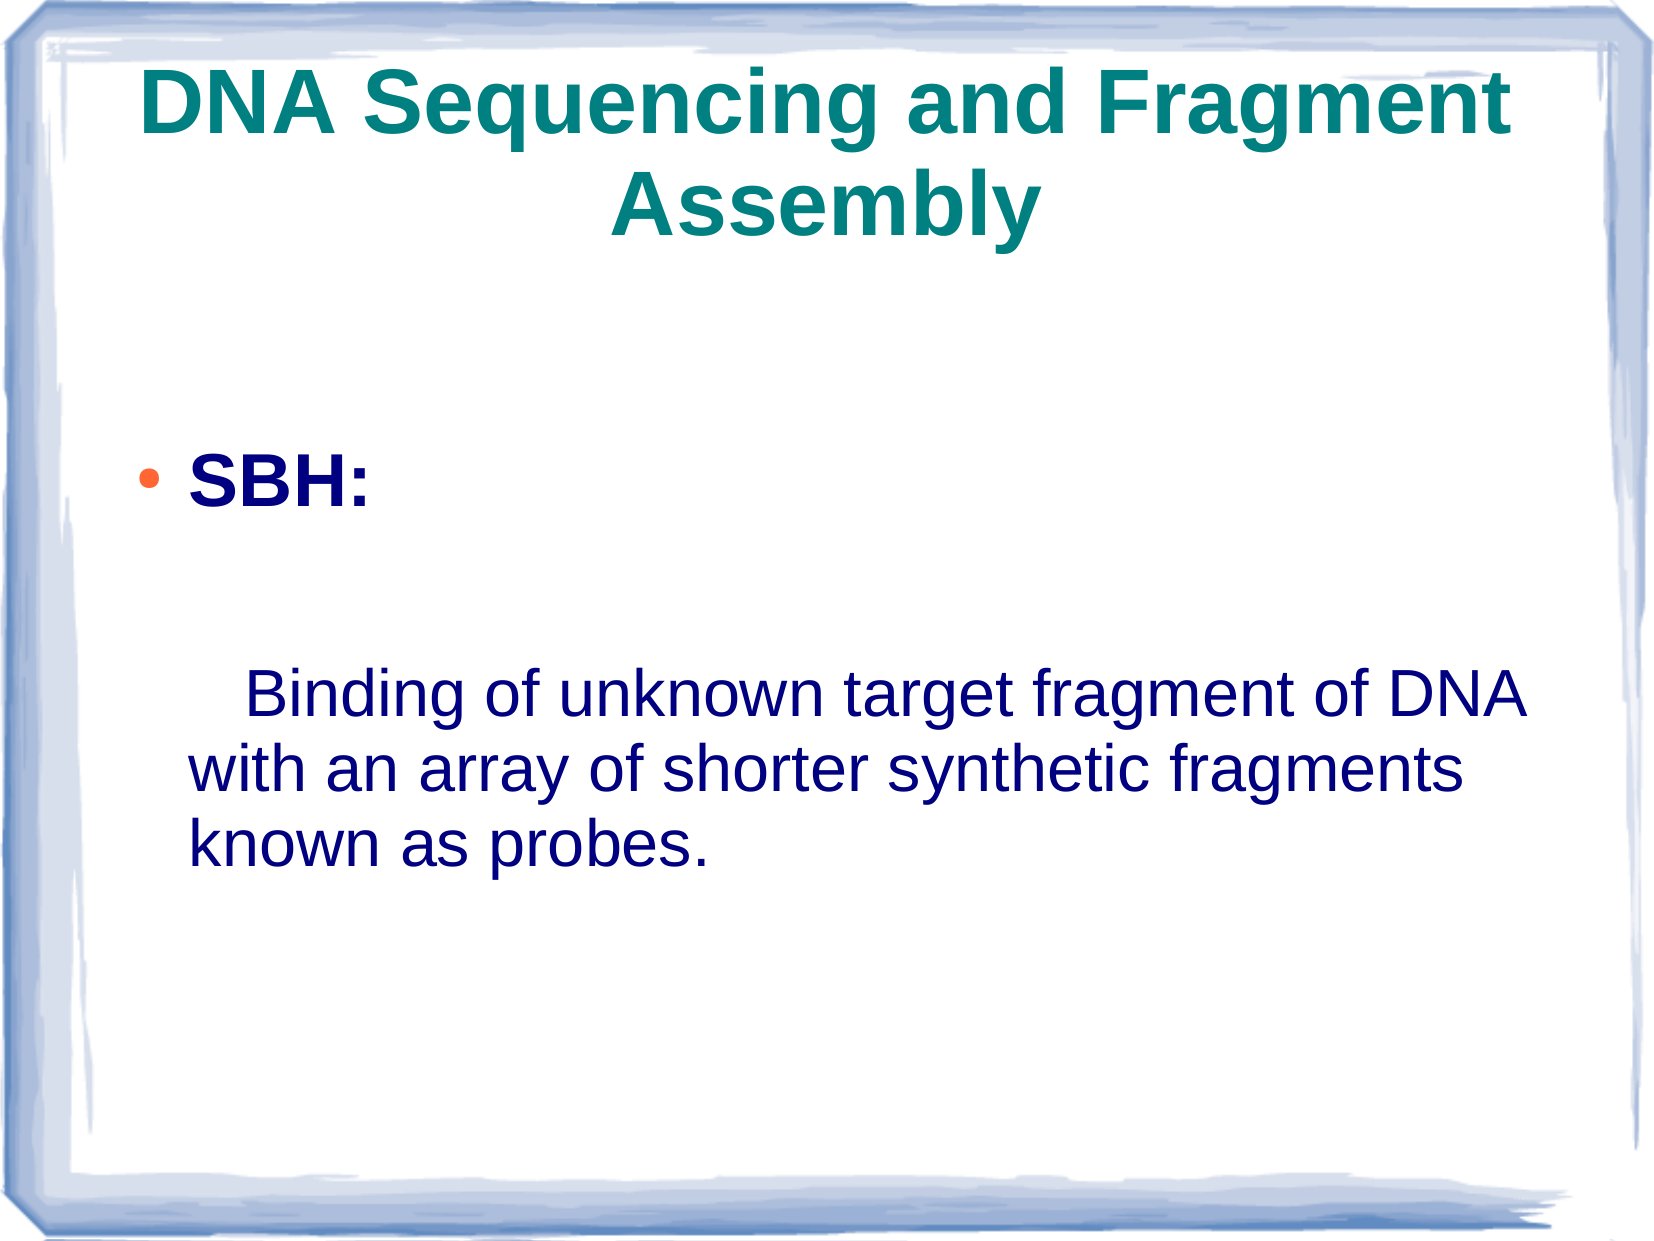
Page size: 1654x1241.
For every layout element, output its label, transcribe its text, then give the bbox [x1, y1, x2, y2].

picture [0, 0, 1654, 1241]
list SBH: Binding of unknown target fragment of DNA with an array of shorter synthetic fragments known as probes. [118, 324, 1571, 1144]
title DNA Sequencing and Fragment Assembly [82, 49, 1571, 257]
